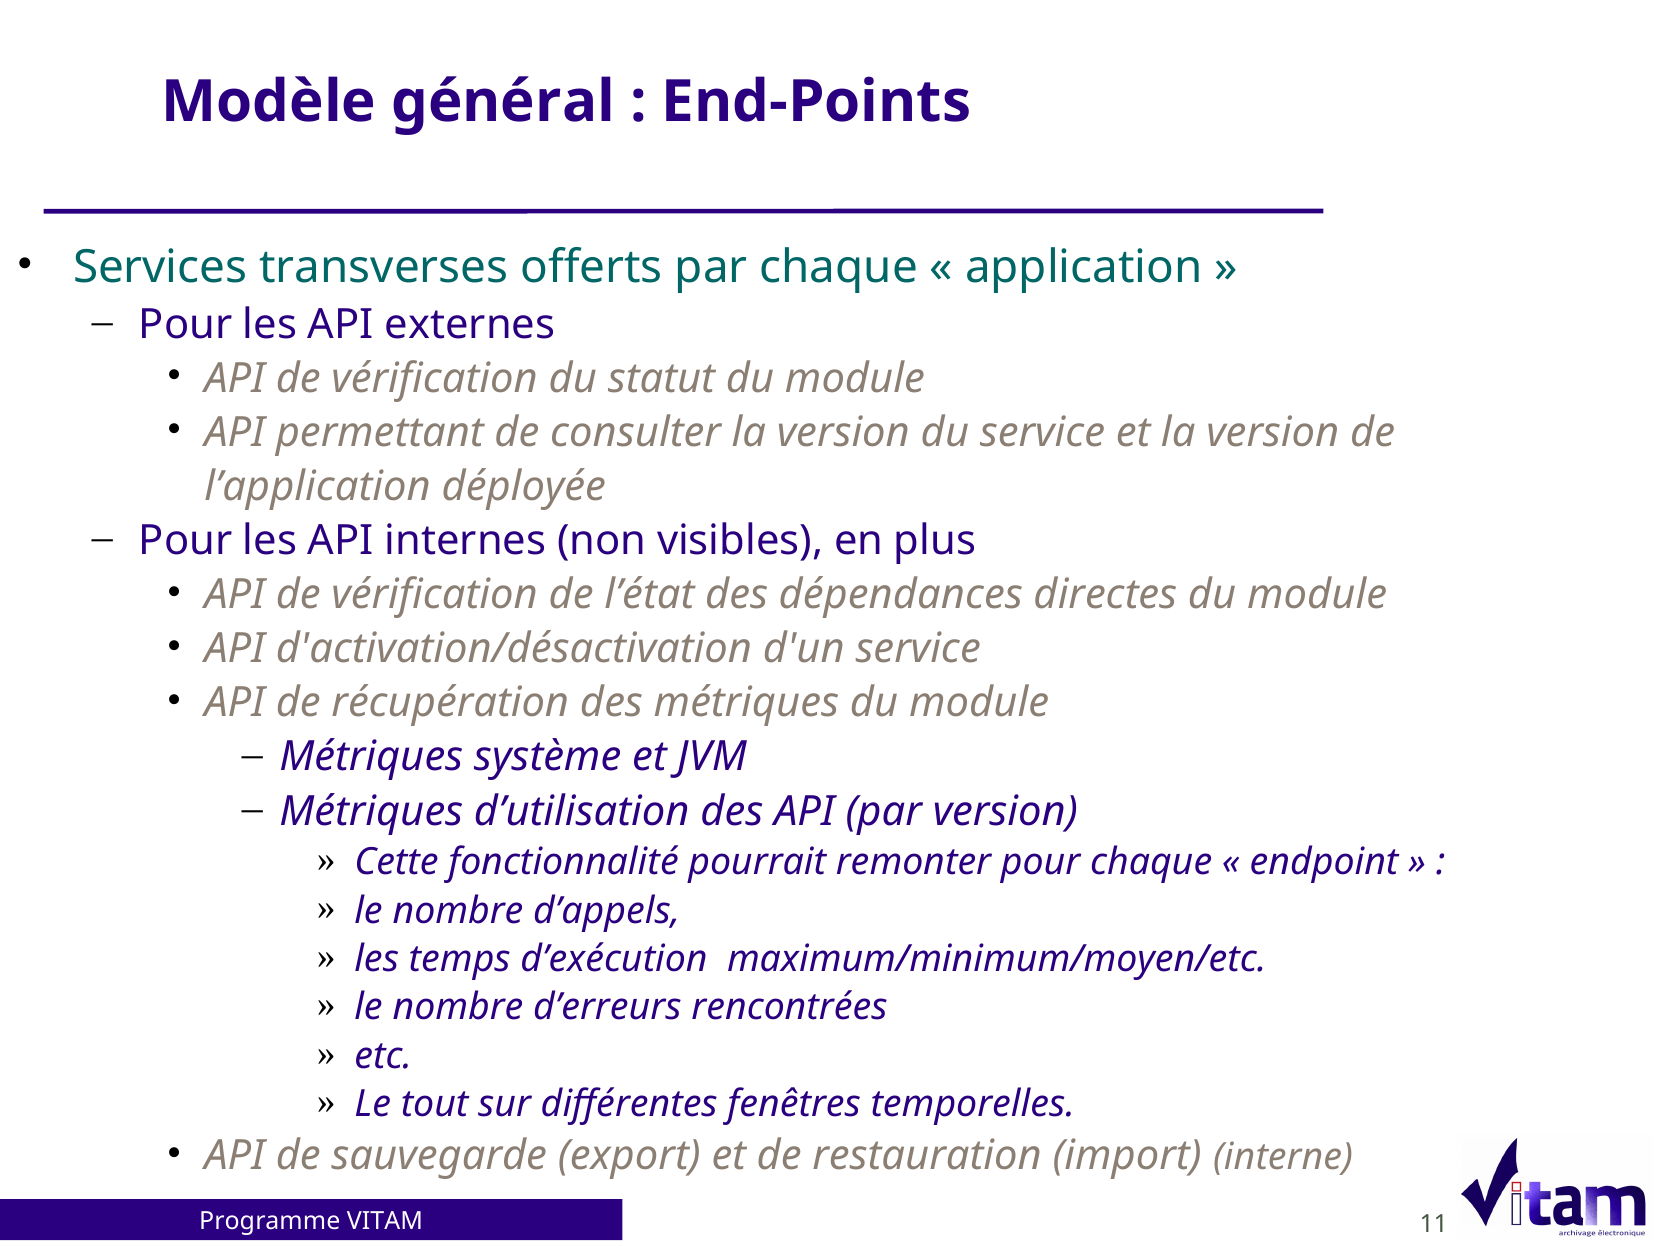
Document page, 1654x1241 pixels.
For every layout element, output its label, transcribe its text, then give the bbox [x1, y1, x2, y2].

picture [1455, 1134, 1654, 1241]
list Services transverses offerts par chaque « application » Pour les API externes API de vérification du statut du module API permettant de consulter la version du service et la version de l’application déployée Pour les API internes (non visibles), en plus API de vérification de l’état des dépendances directes du module API d'activation/désactivation d'un service API de récupération des métriques du module Métriques système et JVM Métriques d’utilisation des API (par version) Cette fonctionnalité pourrait remonter pour chaque « endpoint » : le nombre d’appels, les temps d’exécution maximum/minimum/moyen/etc. le nombre d’erreurs rencontrées etc. Le tout sur différentes fenêtres temporelles. API de sauvegarde (export) et de restauration (import) (interne) [2, 227, 1642, 1185]
title Modèle général : End-Points [147, 22, 1628, 179]
